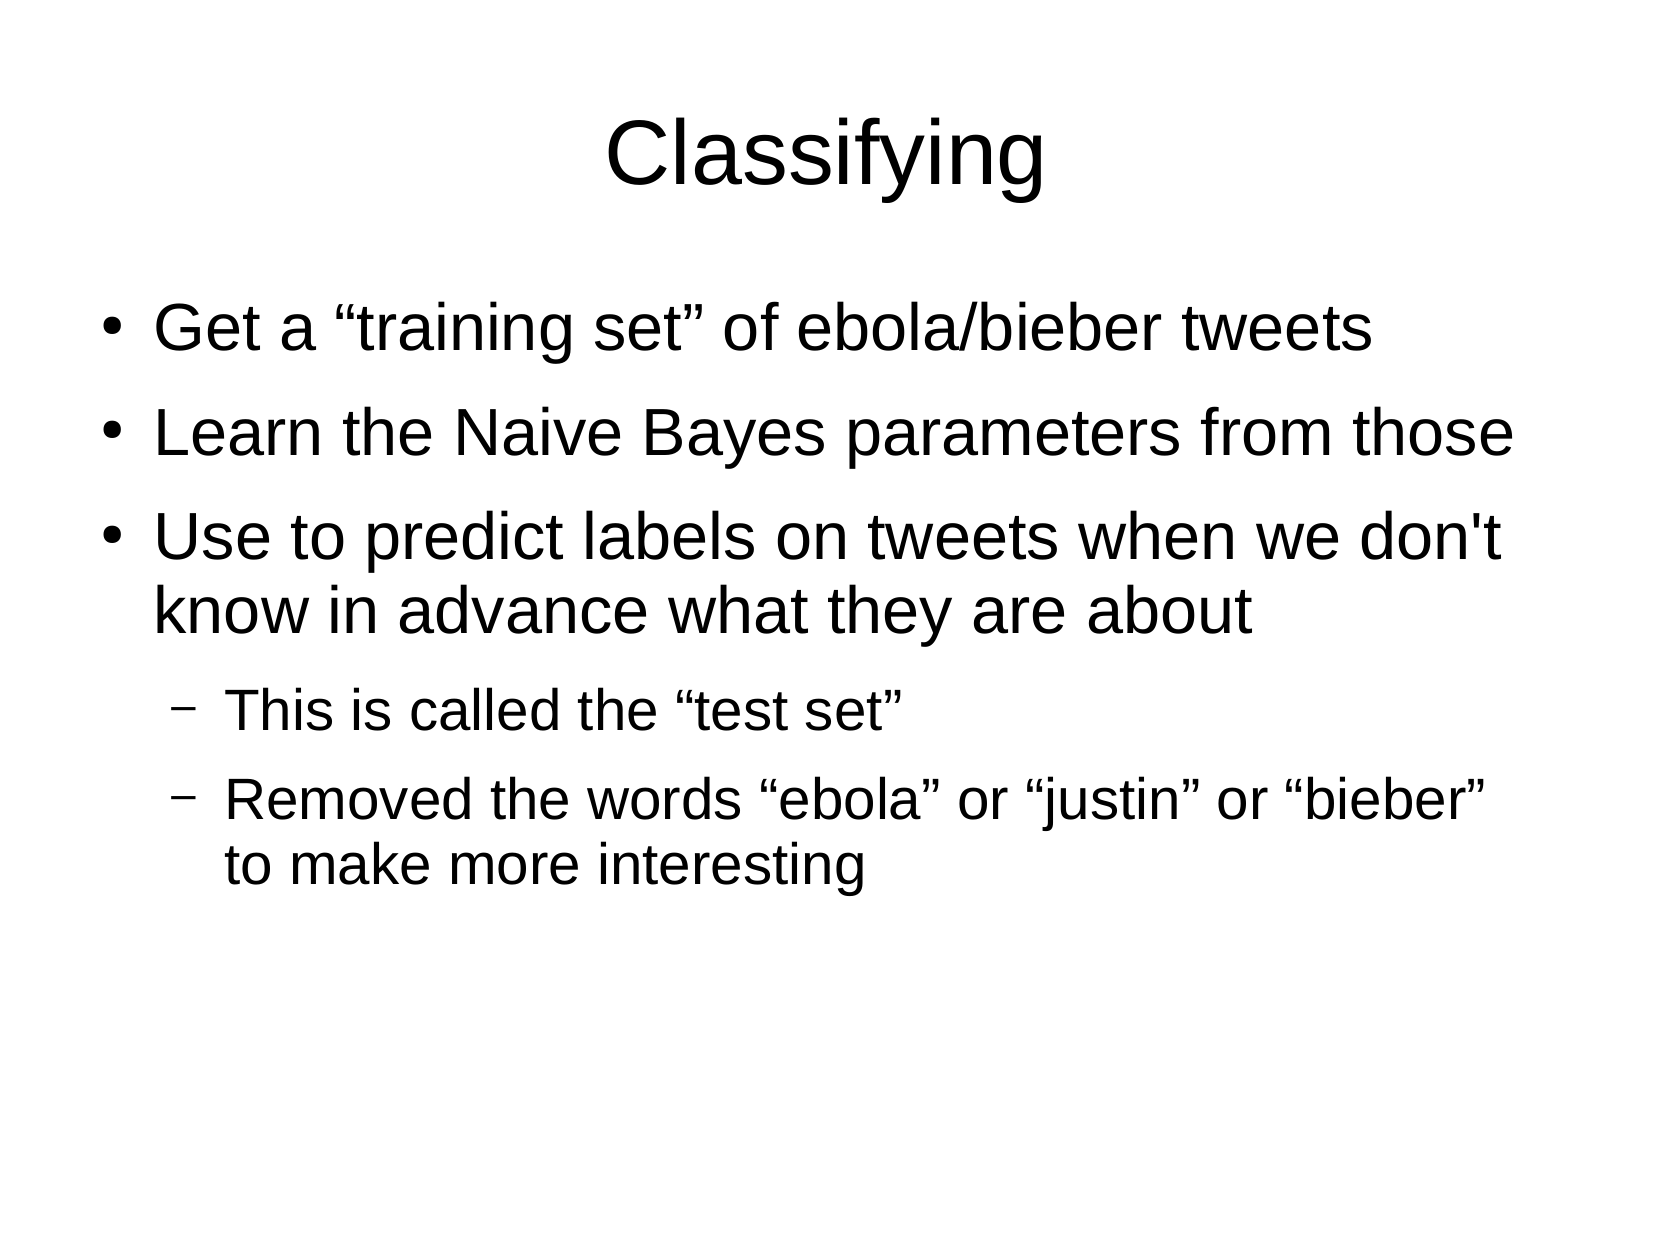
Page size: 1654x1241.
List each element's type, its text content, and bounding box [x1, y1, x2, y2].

list Get a “training set” of ebola/bieber tweets Learn the Naive Bayes parameters from those Use to predict labels on tweets when we don't know in advance what they are about This is called the “test set” Removed the words “ebola” or “justin” or “bieber” to make more interesting [82, 290, 1538, 1010]
title Classifying [82, 49, 1571, 257]
